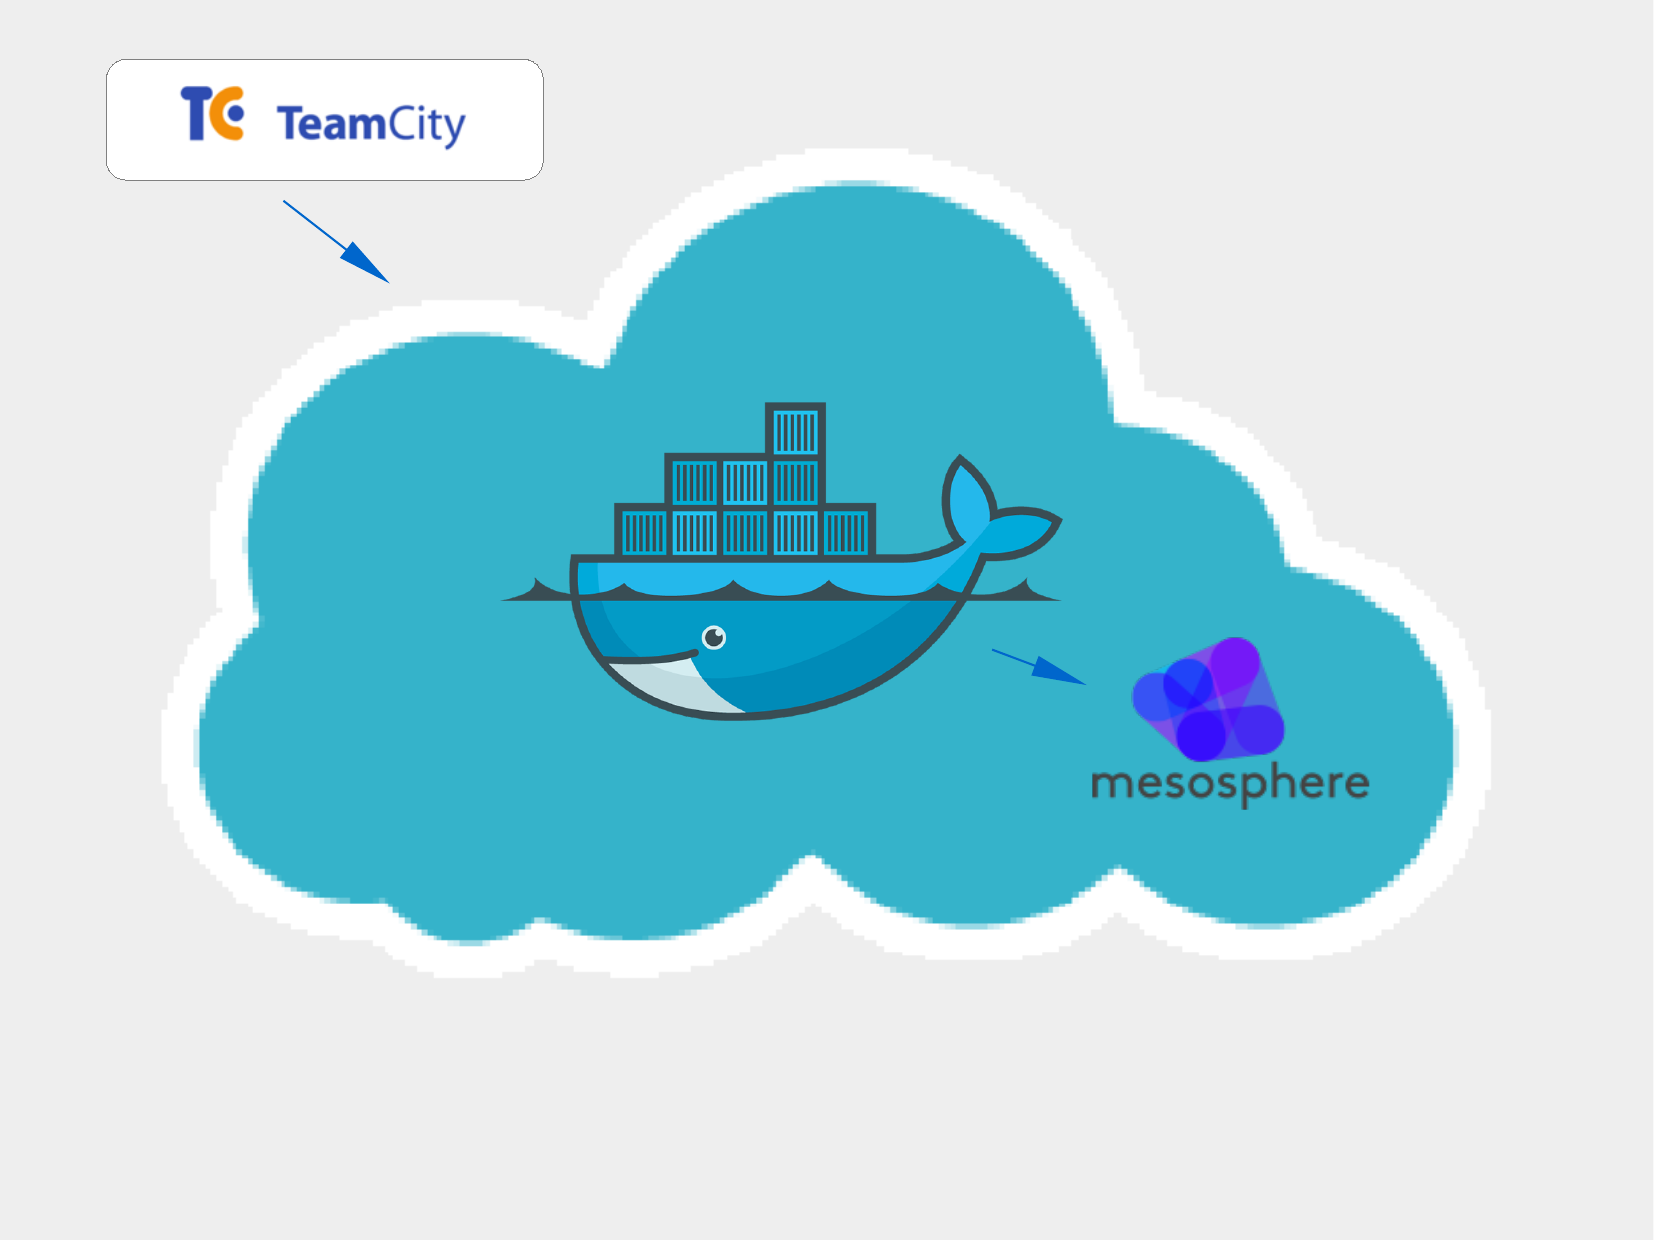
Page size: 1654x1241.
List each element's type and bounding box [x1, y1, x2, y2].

text_box [106, 59, 544, 181]
picture [177, 85, 470, 152]
picture [148, 135, 1505, 995]
